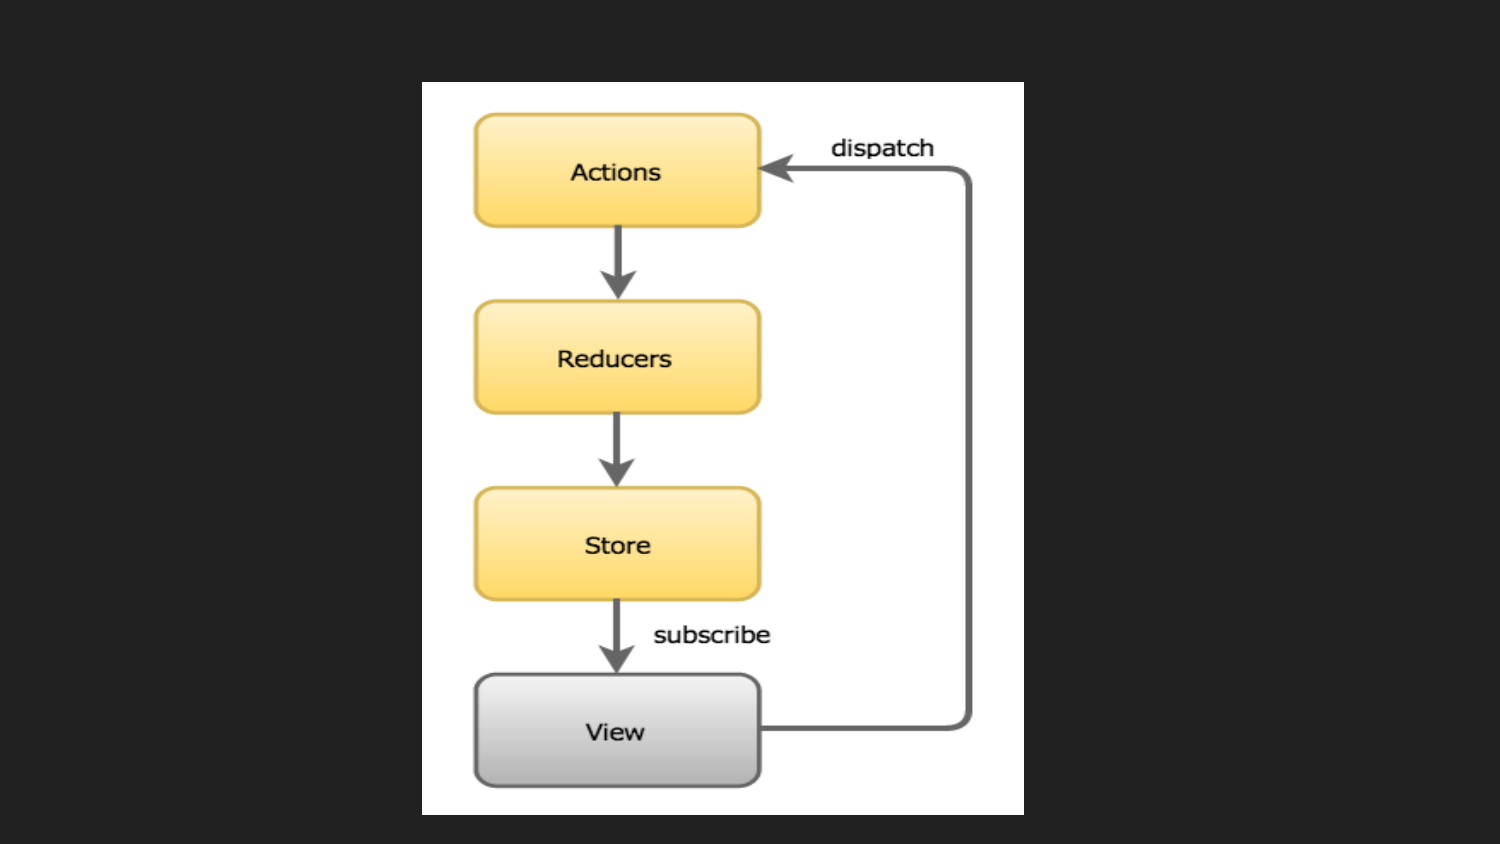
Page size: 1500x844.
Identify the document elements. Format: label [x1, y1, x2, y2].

picture [422, 82, 1024, 815]
